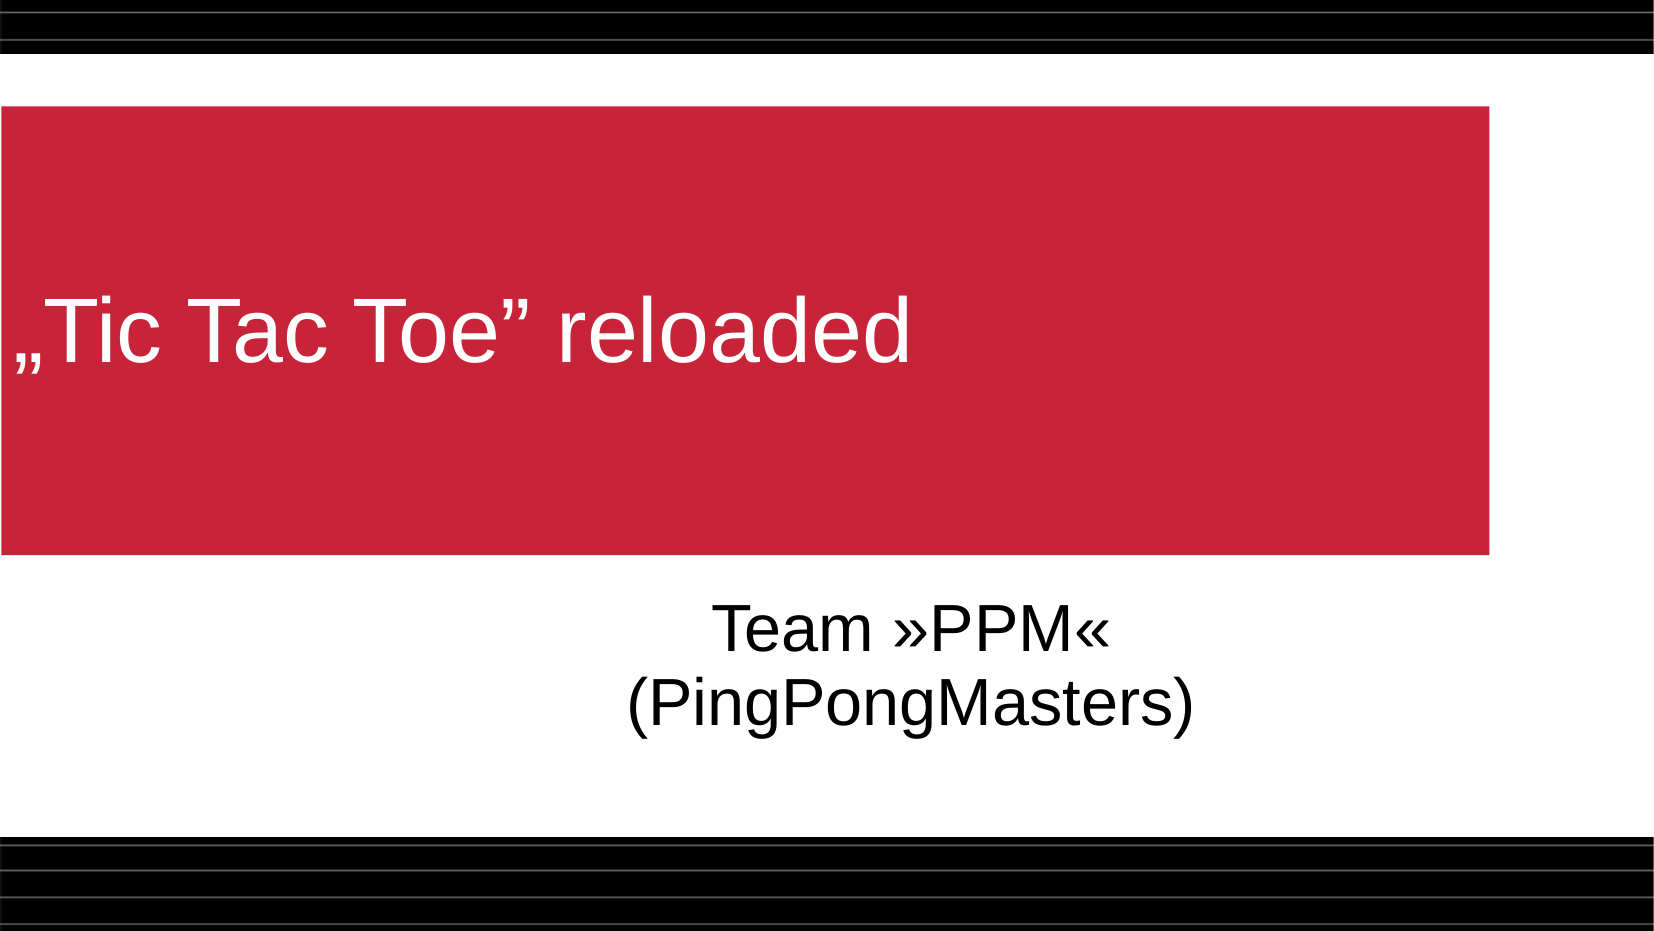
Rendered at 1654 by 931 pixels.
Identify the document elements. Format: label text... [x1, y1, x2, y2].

picture [0, 0, 1654, 54]
subtitle Team »PPM« (PingPongMasters) [625, 590, 1489, 804]
title „Tic Tac Toe” reloaded [1, 106, 1490, 556]
picture [0, 837, 1654, 931]
